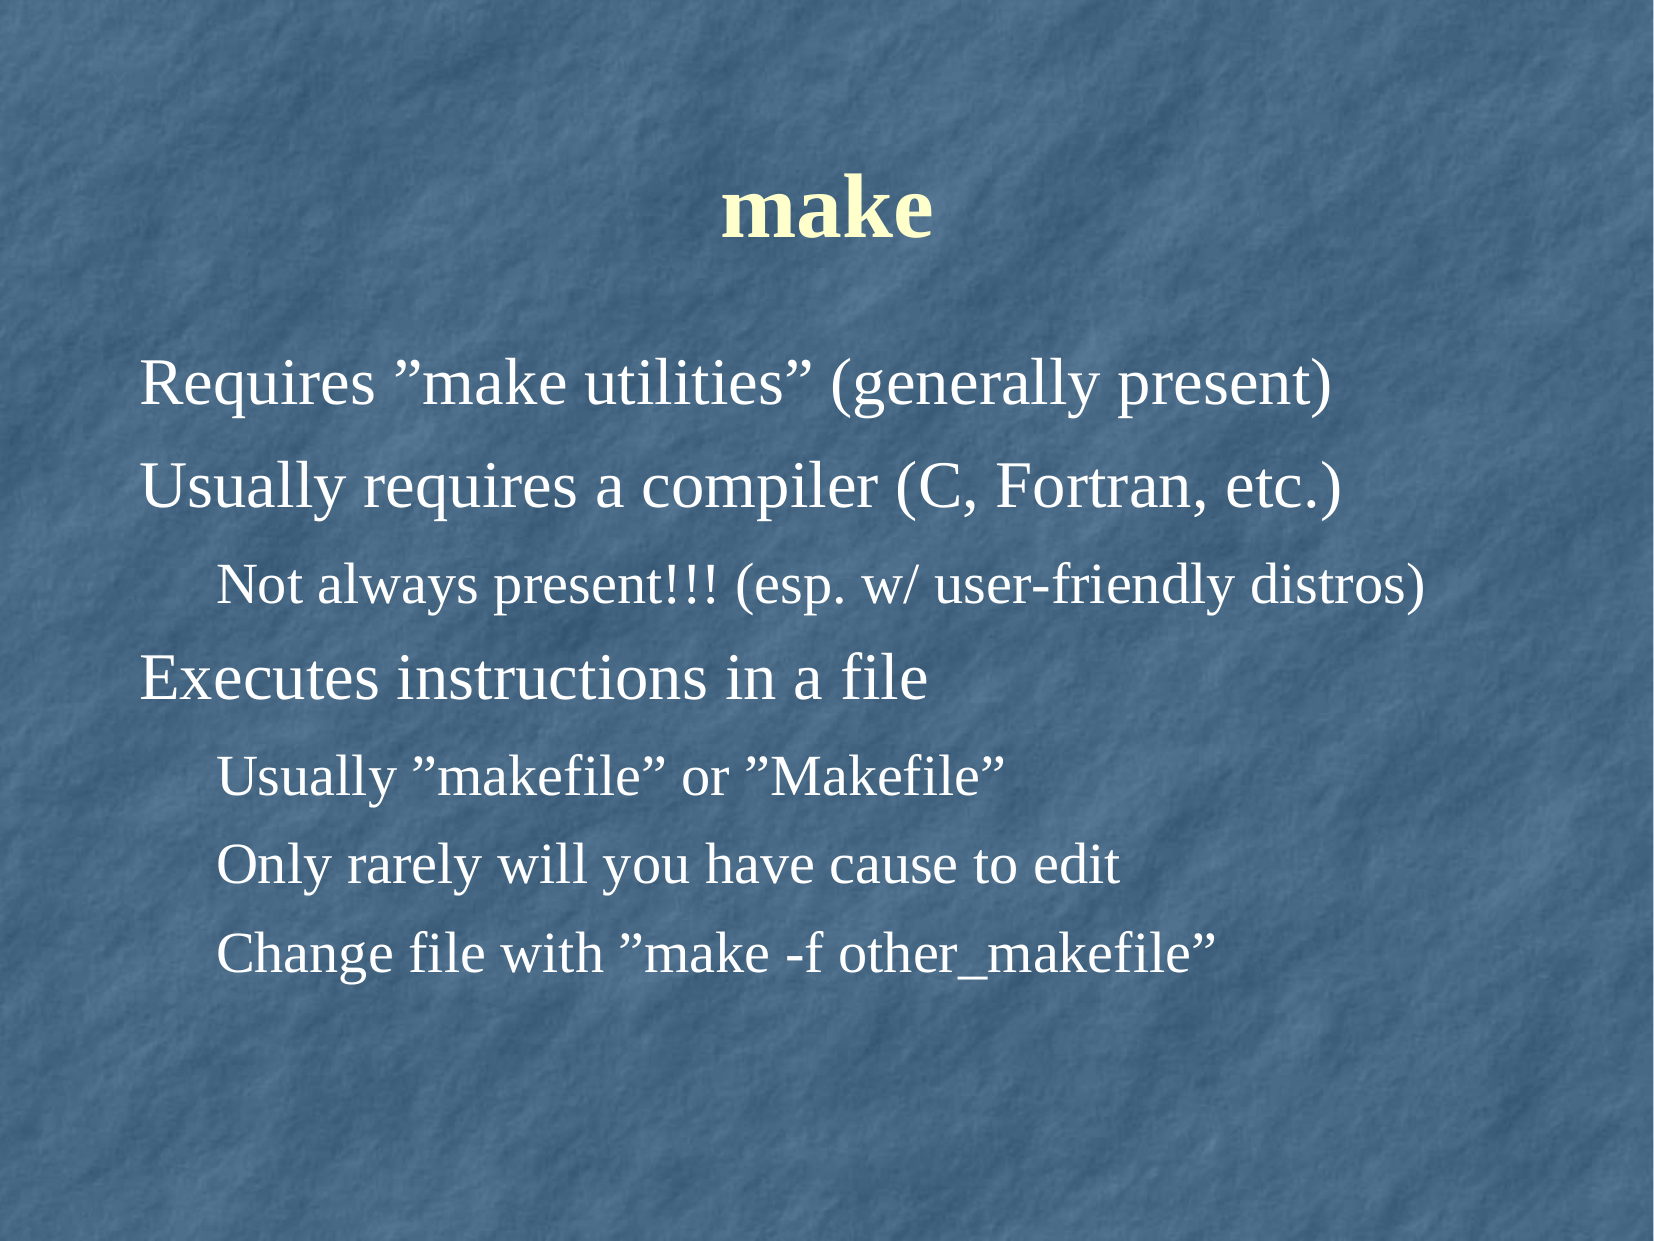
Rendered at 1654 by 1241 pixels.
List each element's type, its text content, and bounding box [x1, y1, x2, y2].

picture [0, 0, 1654, 1241]
title make [121, 102, 1534, 311]
list Requires ”make utilities” (generally present) Usually requires a compiler (C, Fortran, etc.) Not always present!!! (esp. w/ user-friendly distros) Executes instructions in a file Usually ”makefile” or ”Makefile” Only rarely will you have cause to edit Change file with ”make -f other_makefile” [121, 344, 1534, 1127]
